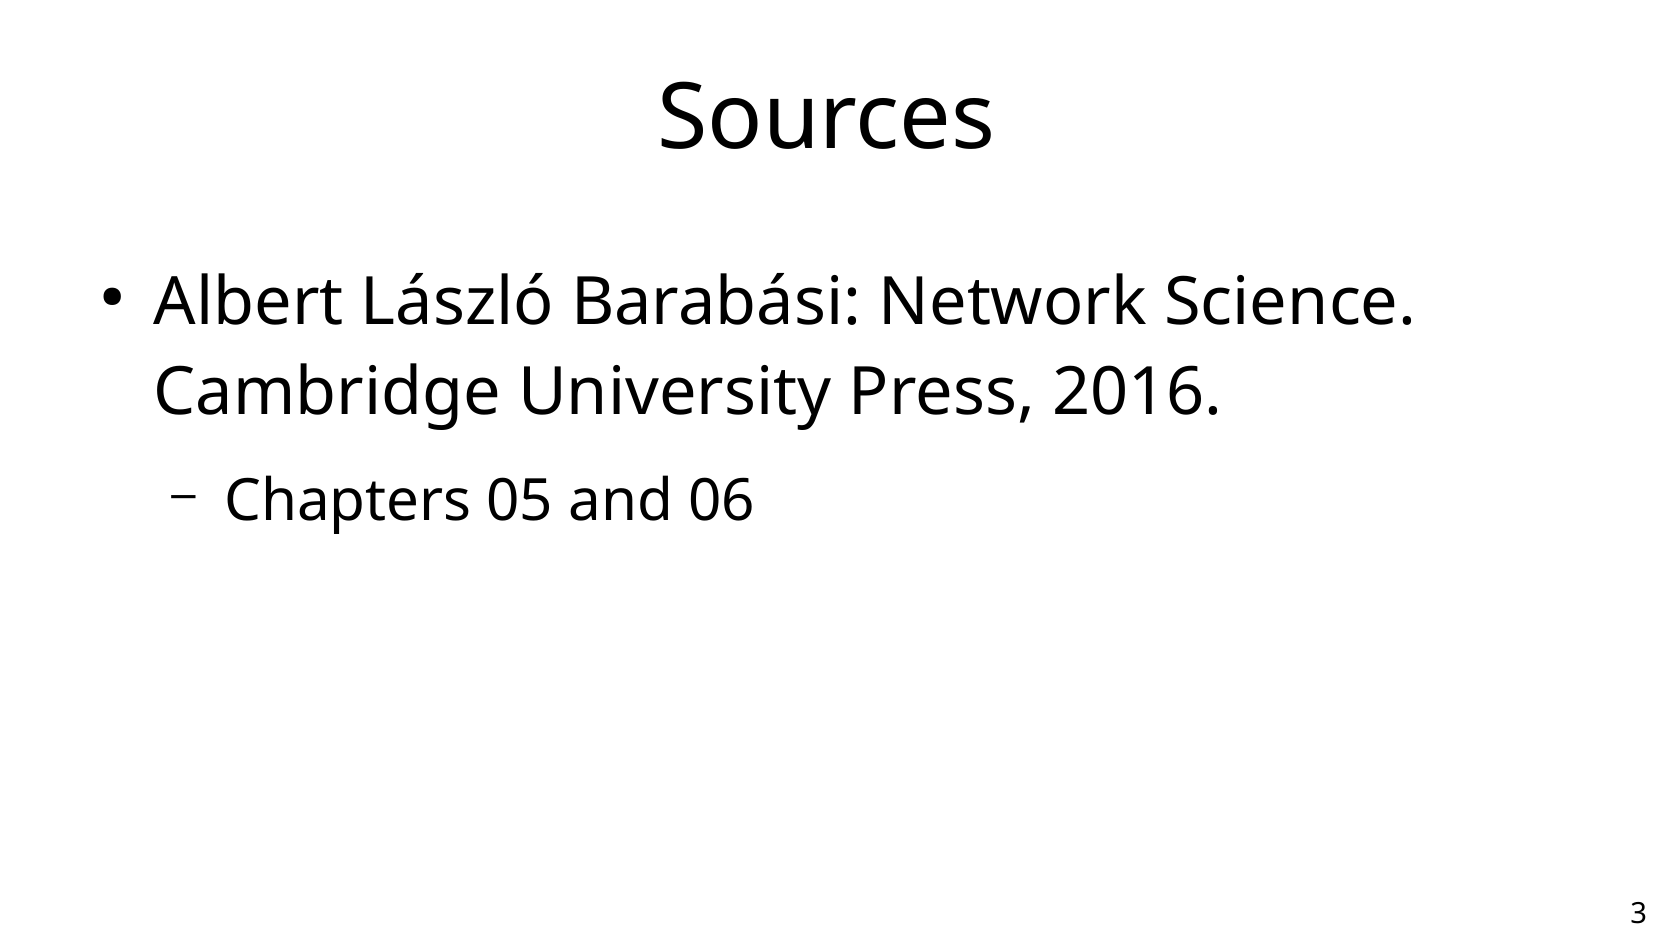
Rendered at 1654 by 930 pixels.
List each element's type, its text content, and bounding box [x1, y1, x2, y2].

list Albert László Barabási: Network Science. Cambridge University Press, 2016. Chapters 05 and 06 [82, 252, 1571, 793]
title Sources [82, 1, 1571, 225]
